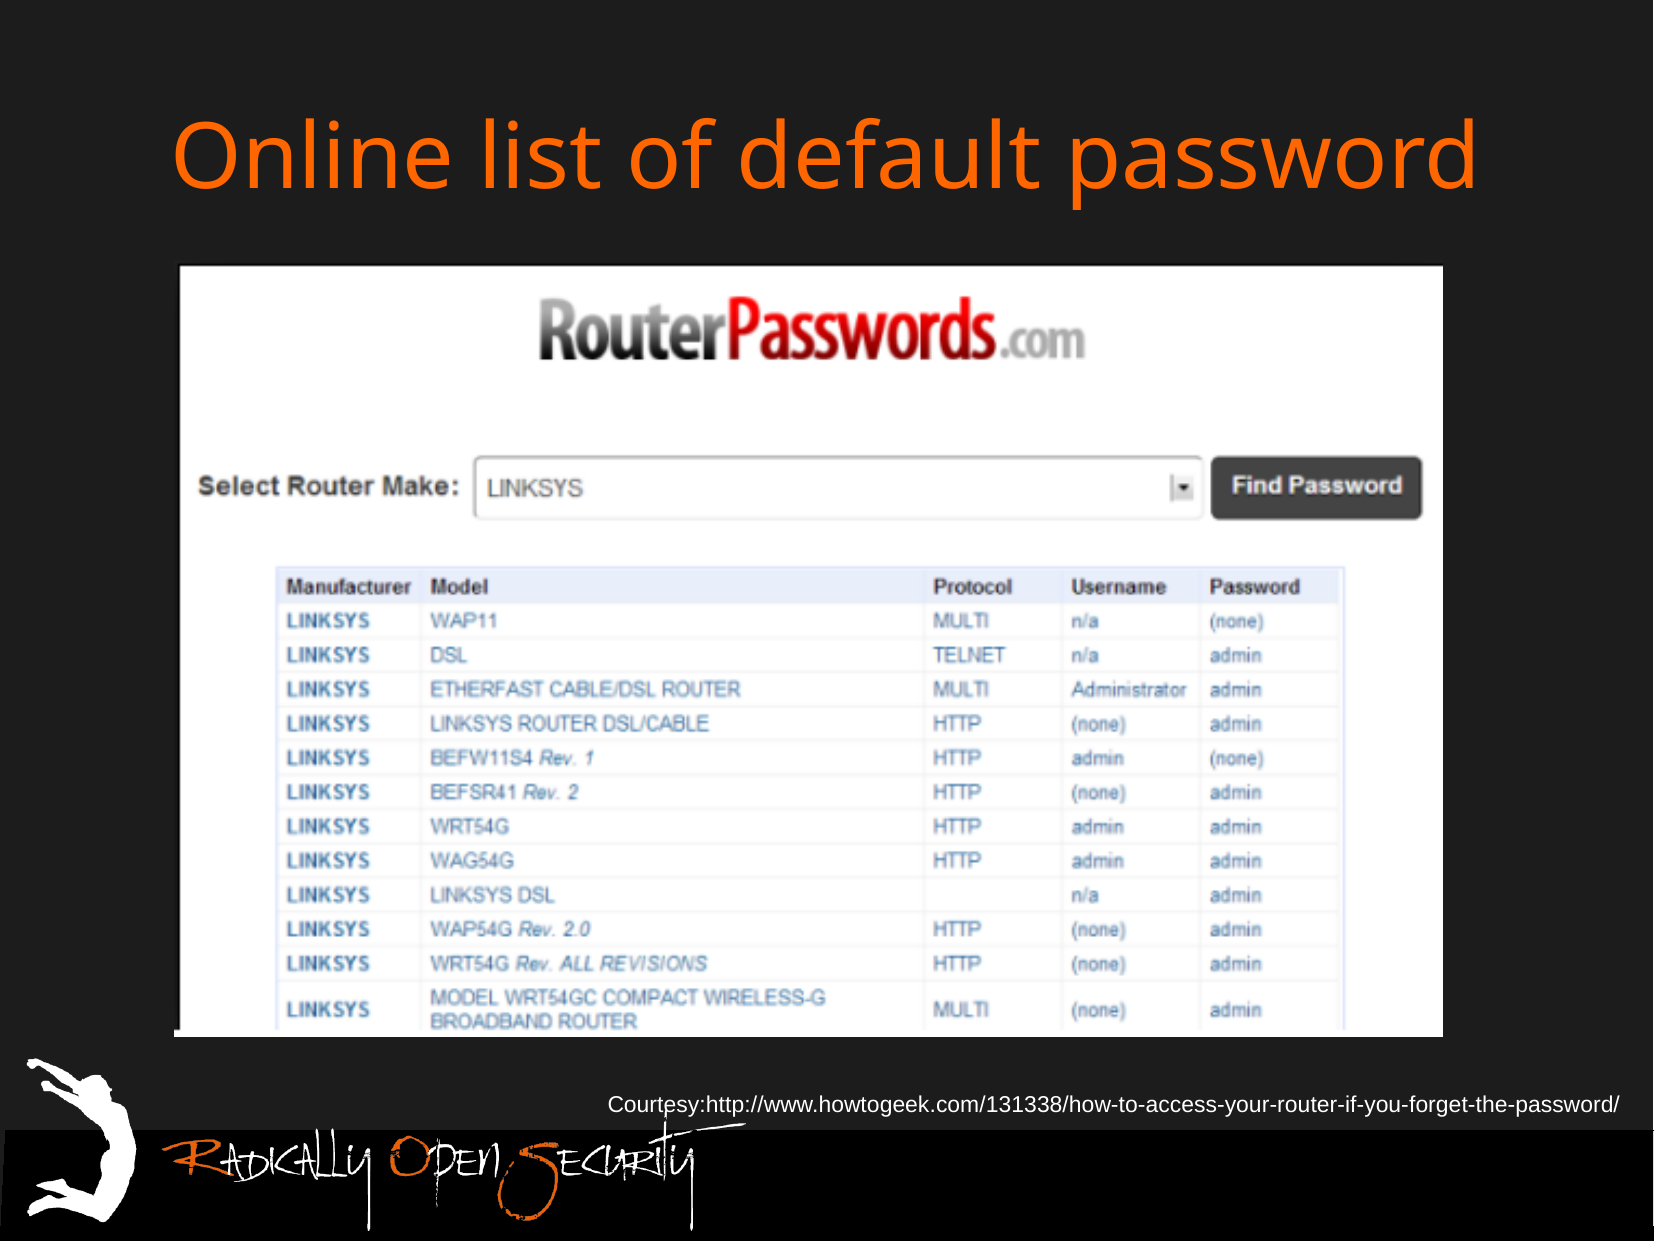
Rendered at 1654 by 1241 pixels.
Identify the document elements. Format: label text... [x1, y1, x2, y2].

picture [0, 260, 1443, 1241]
text_box Courtesy:http://www.howtogeek.com/131338/how-to-access-your-router-if-you-forget-the-password/ [592, 1083, 1637, 1127]
title Online list of default password [82, 49, 1571, 257]
